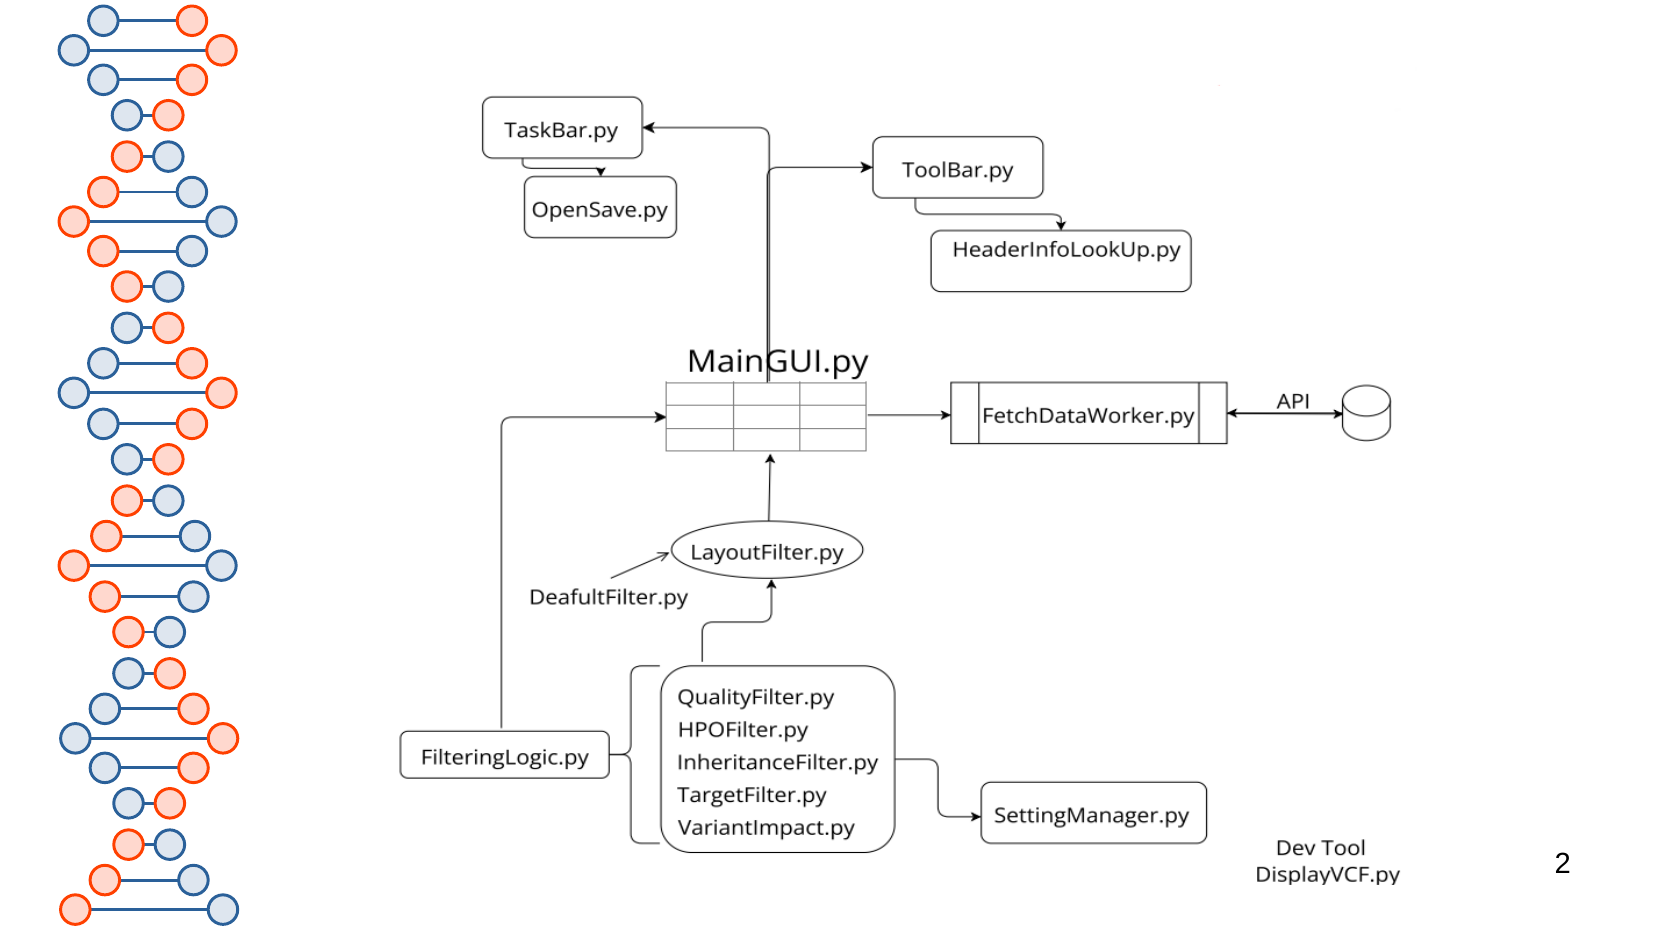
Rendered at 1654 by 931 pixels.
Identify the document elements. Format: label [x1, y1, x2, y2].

picture [324, 35, 1471, 886]
